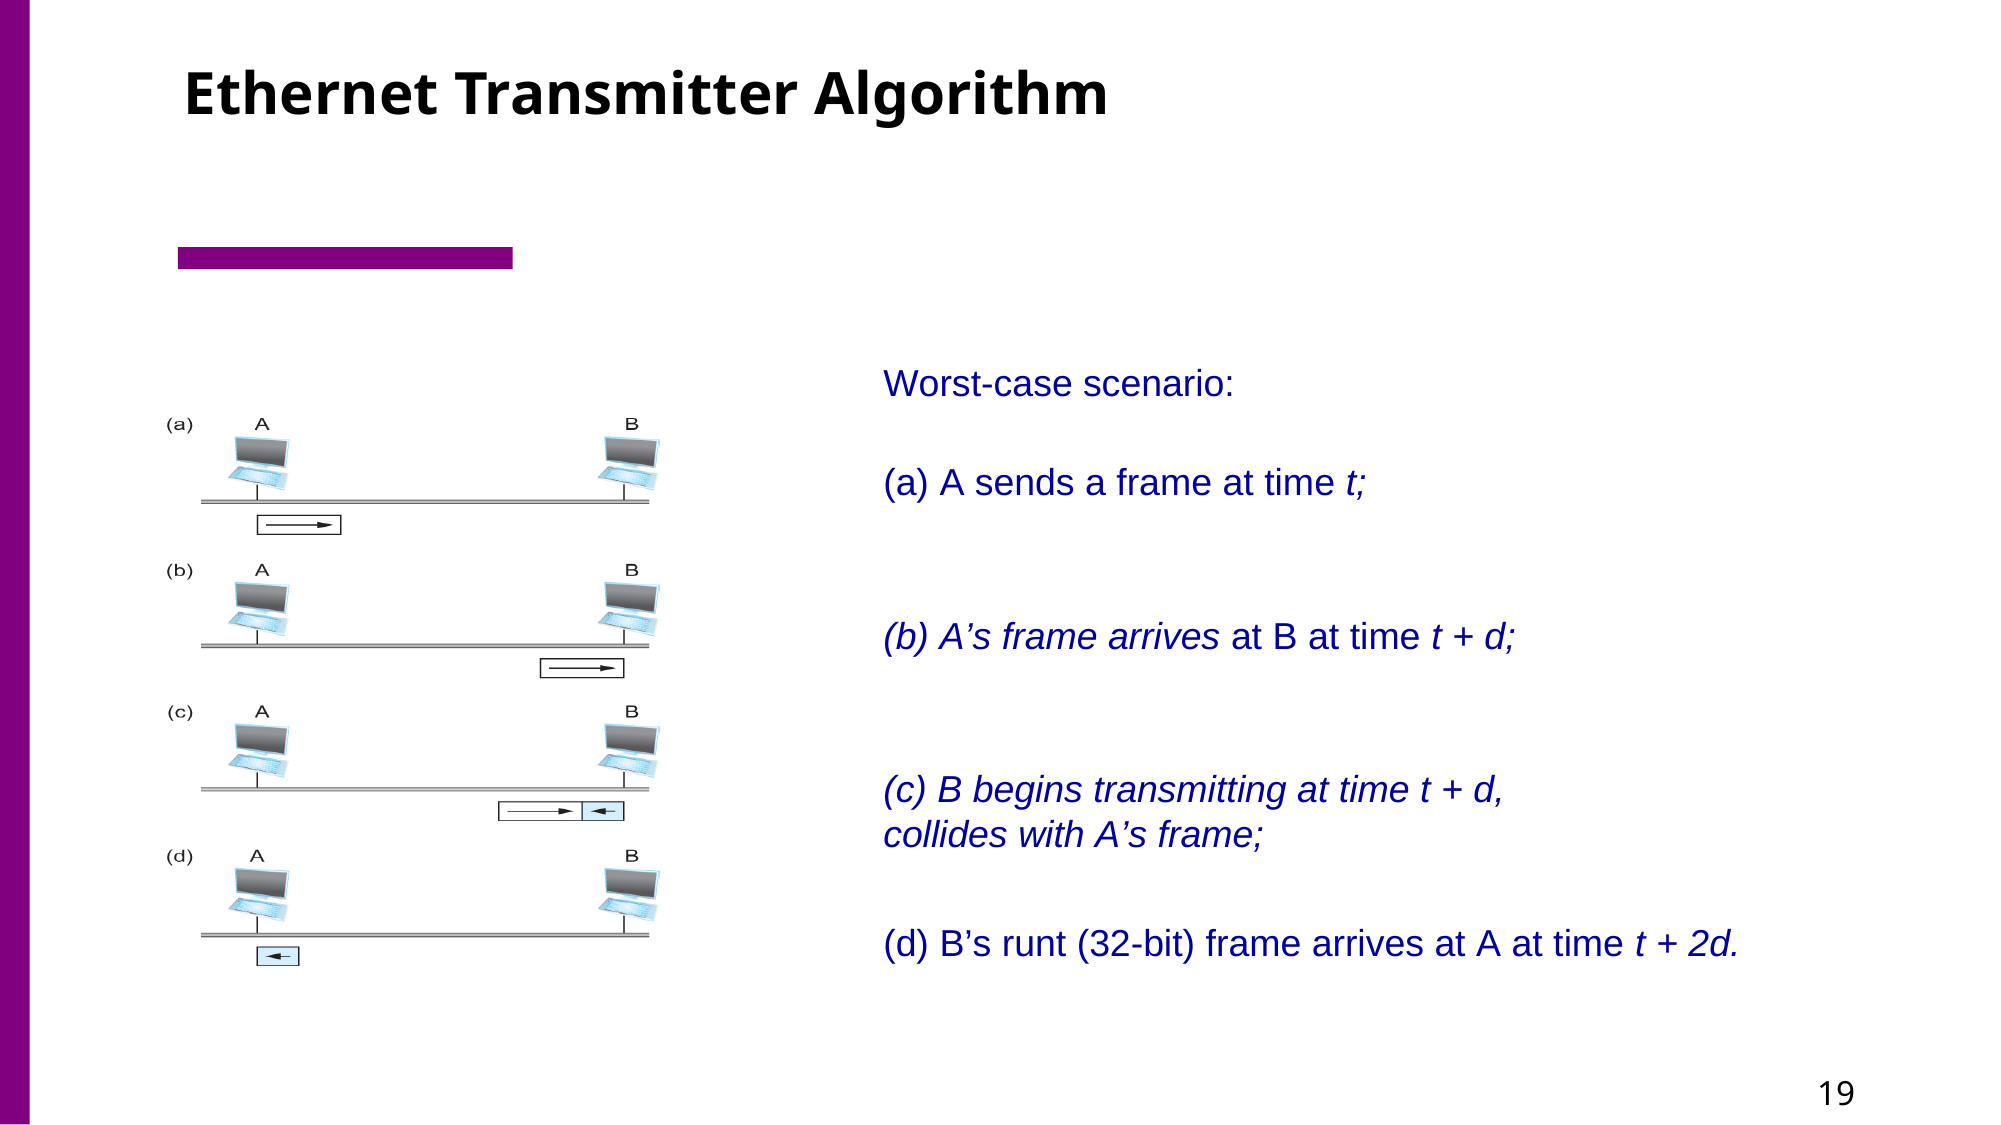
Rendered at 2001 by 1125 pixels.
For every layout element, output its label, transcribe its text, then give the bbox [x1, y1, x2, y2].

picture [166, 415, 660, 966]
title Ethernet Transmitter Algorithm [133, 0, 1946, 135]
text_box Worst-case scenario: (a) A sends a frame at time t; (b) A’s frame arrives at B at time t + d; (c) B begins transmitting at time t + d, collides with A’s frame; (d) B’s runt (32-bit) frame arrives at A at time t + 2d. [868, 350, 1756, 972]
